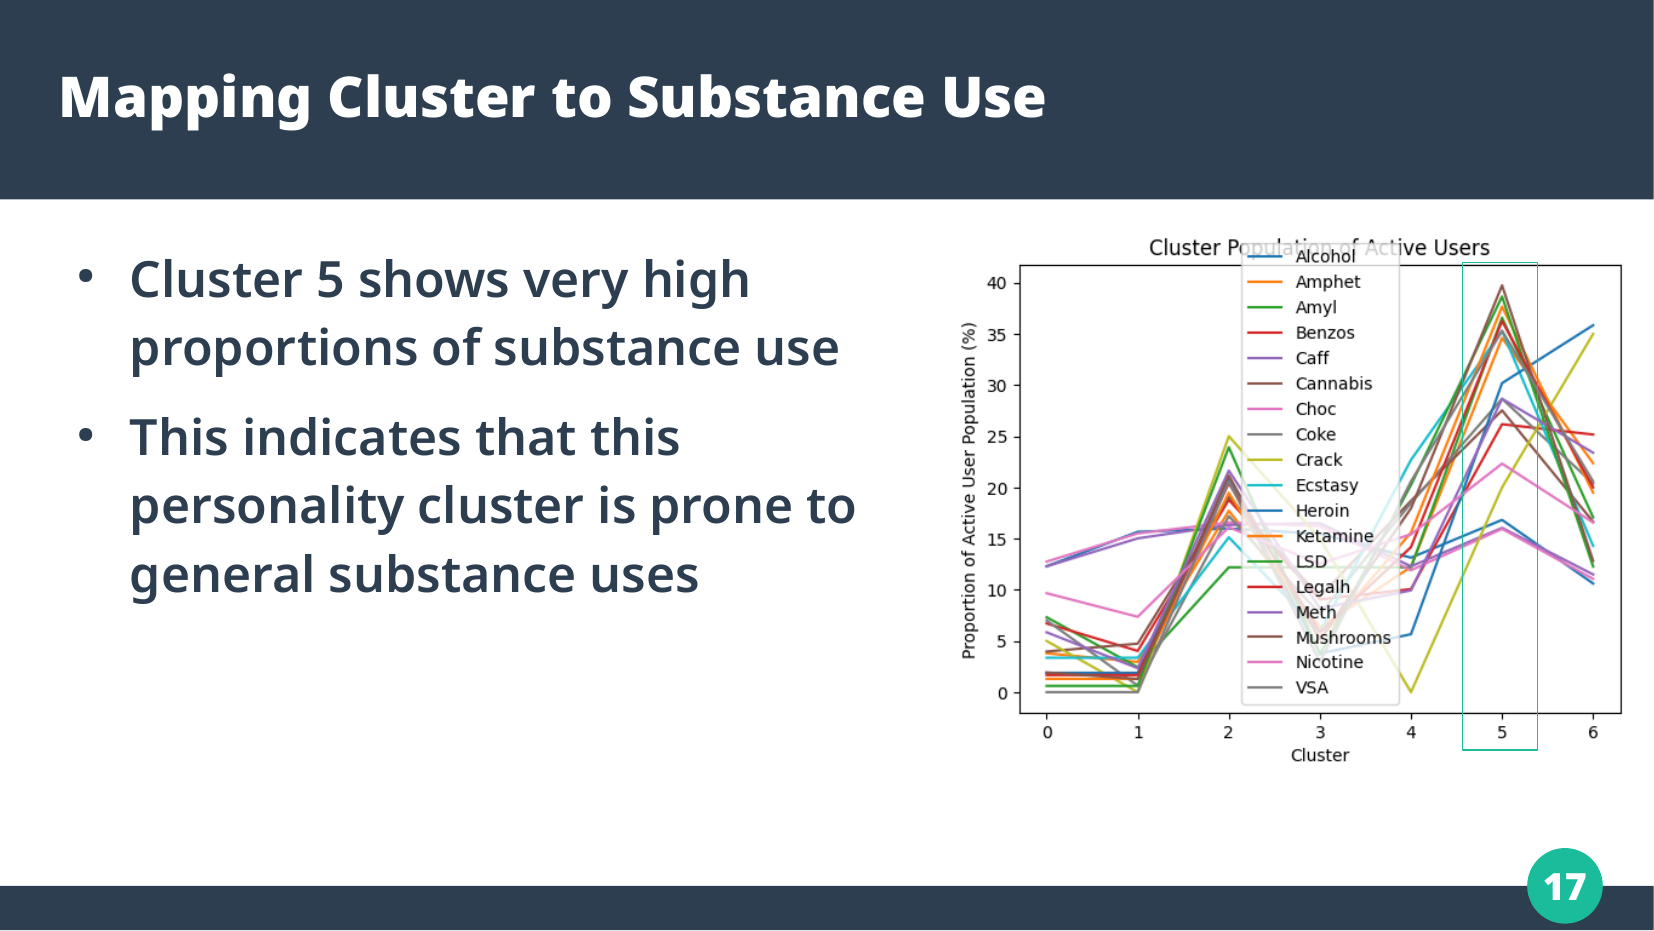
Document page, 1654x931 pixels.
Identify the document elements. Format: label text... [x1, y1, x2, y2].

picture [942, 225, 1651, 788]
text_box [1462, 262, 1538, 750]
list Cluster 5 shows very high proportions of substance use This indicates that this personality cluster is prone to general substance uses [59, 243, 901, 864]
title Mapping Cluster to Substance Use [59, 37, 1595, 155]
